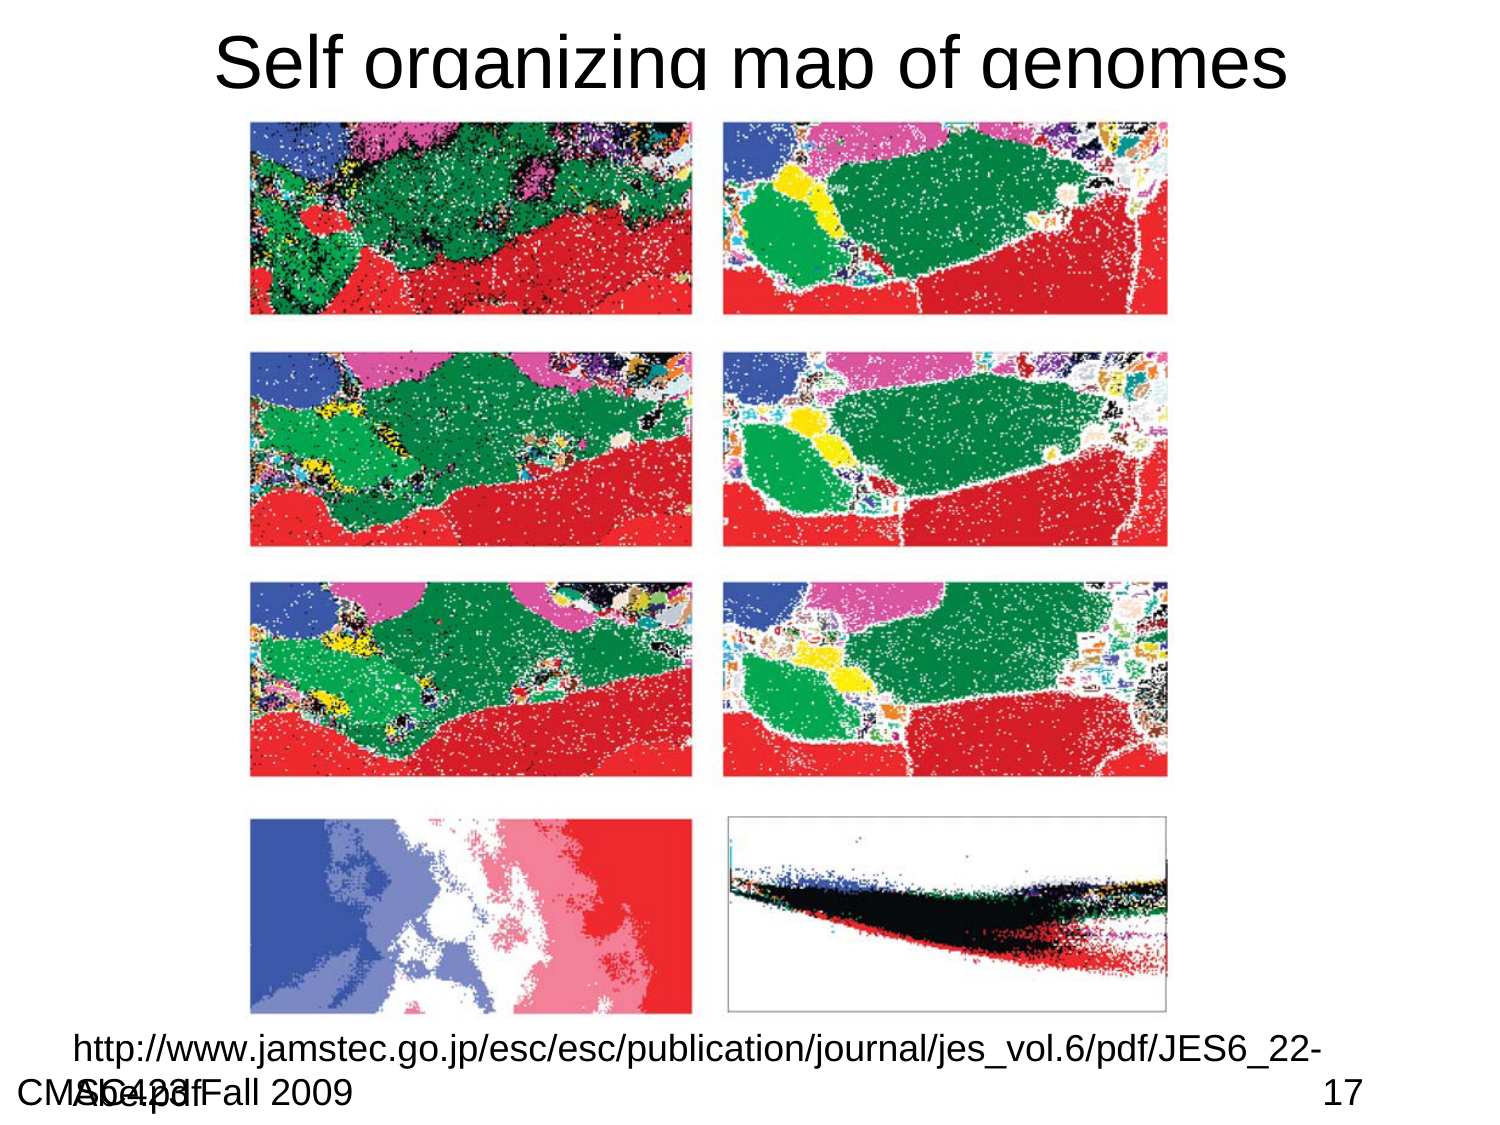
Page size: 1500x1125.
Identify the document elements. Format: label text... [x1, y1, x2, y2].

picture [244, 90, 1174, 1016]
text_box http://www.jamstec.go.jp/esc/esc/publication/journal/jes_vol.6/pdf/JES6_22-Abe.pdf [57, 1016, 1465, 1077]
title Self organizing map of genomes [19, 9, 1485, 116]
